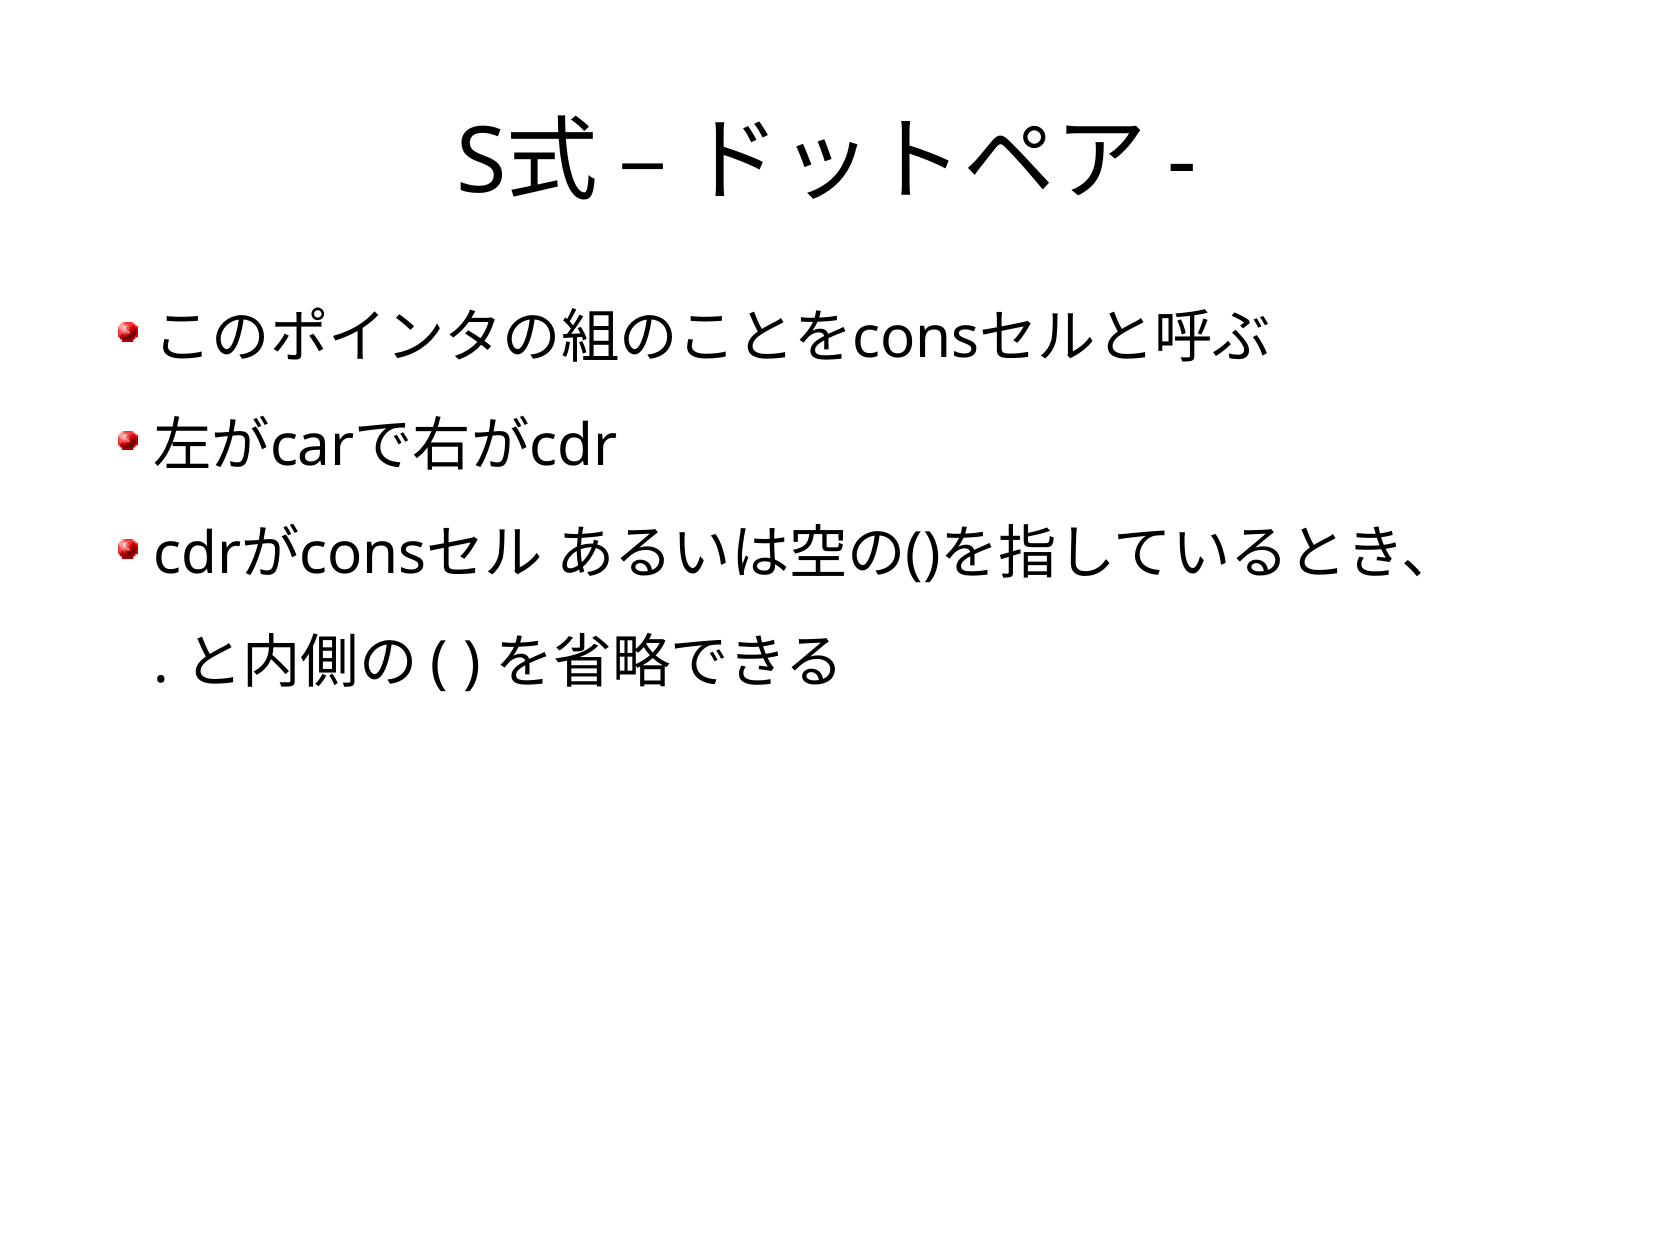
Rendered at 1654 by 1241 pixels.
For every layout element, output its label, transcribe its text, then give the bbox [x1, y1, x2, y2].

title S式 – ドットペア - [82, 56, 1571, 250]
list このポインタの組のことをconsセルと呼ぶ 左がcarで右がcdr cdrがconsセル あるいは空の()を指しているとき、 . と内側の ( ) を省略できる [82, 290, 1571, 1109]
